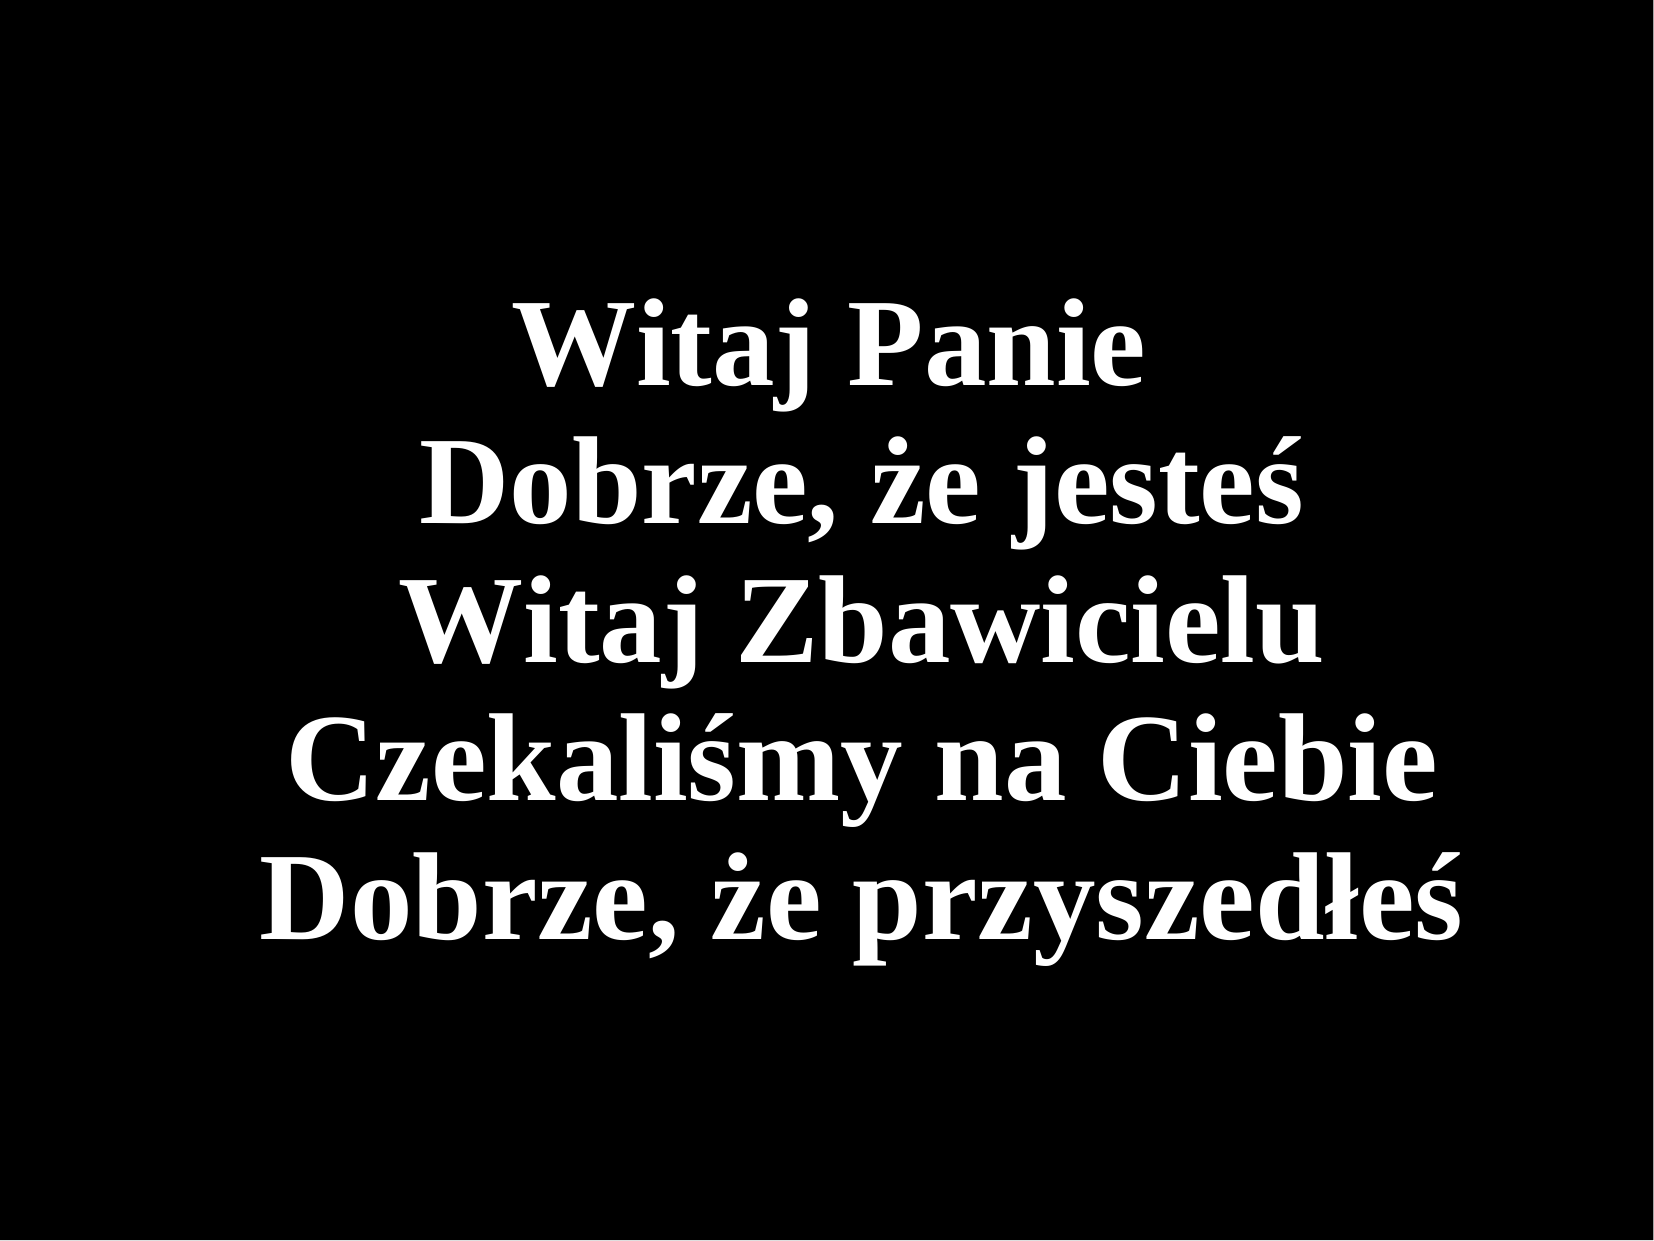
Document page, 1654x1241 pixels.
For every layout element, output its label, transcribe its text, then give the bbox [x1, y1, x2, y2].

title Witaj Panie Dobrze, że jesteś Witaj Zbawicielu Czekaliśmy na Ciebie Dobrze, że przyszedłeś [0, 0, 1654, 1241]
